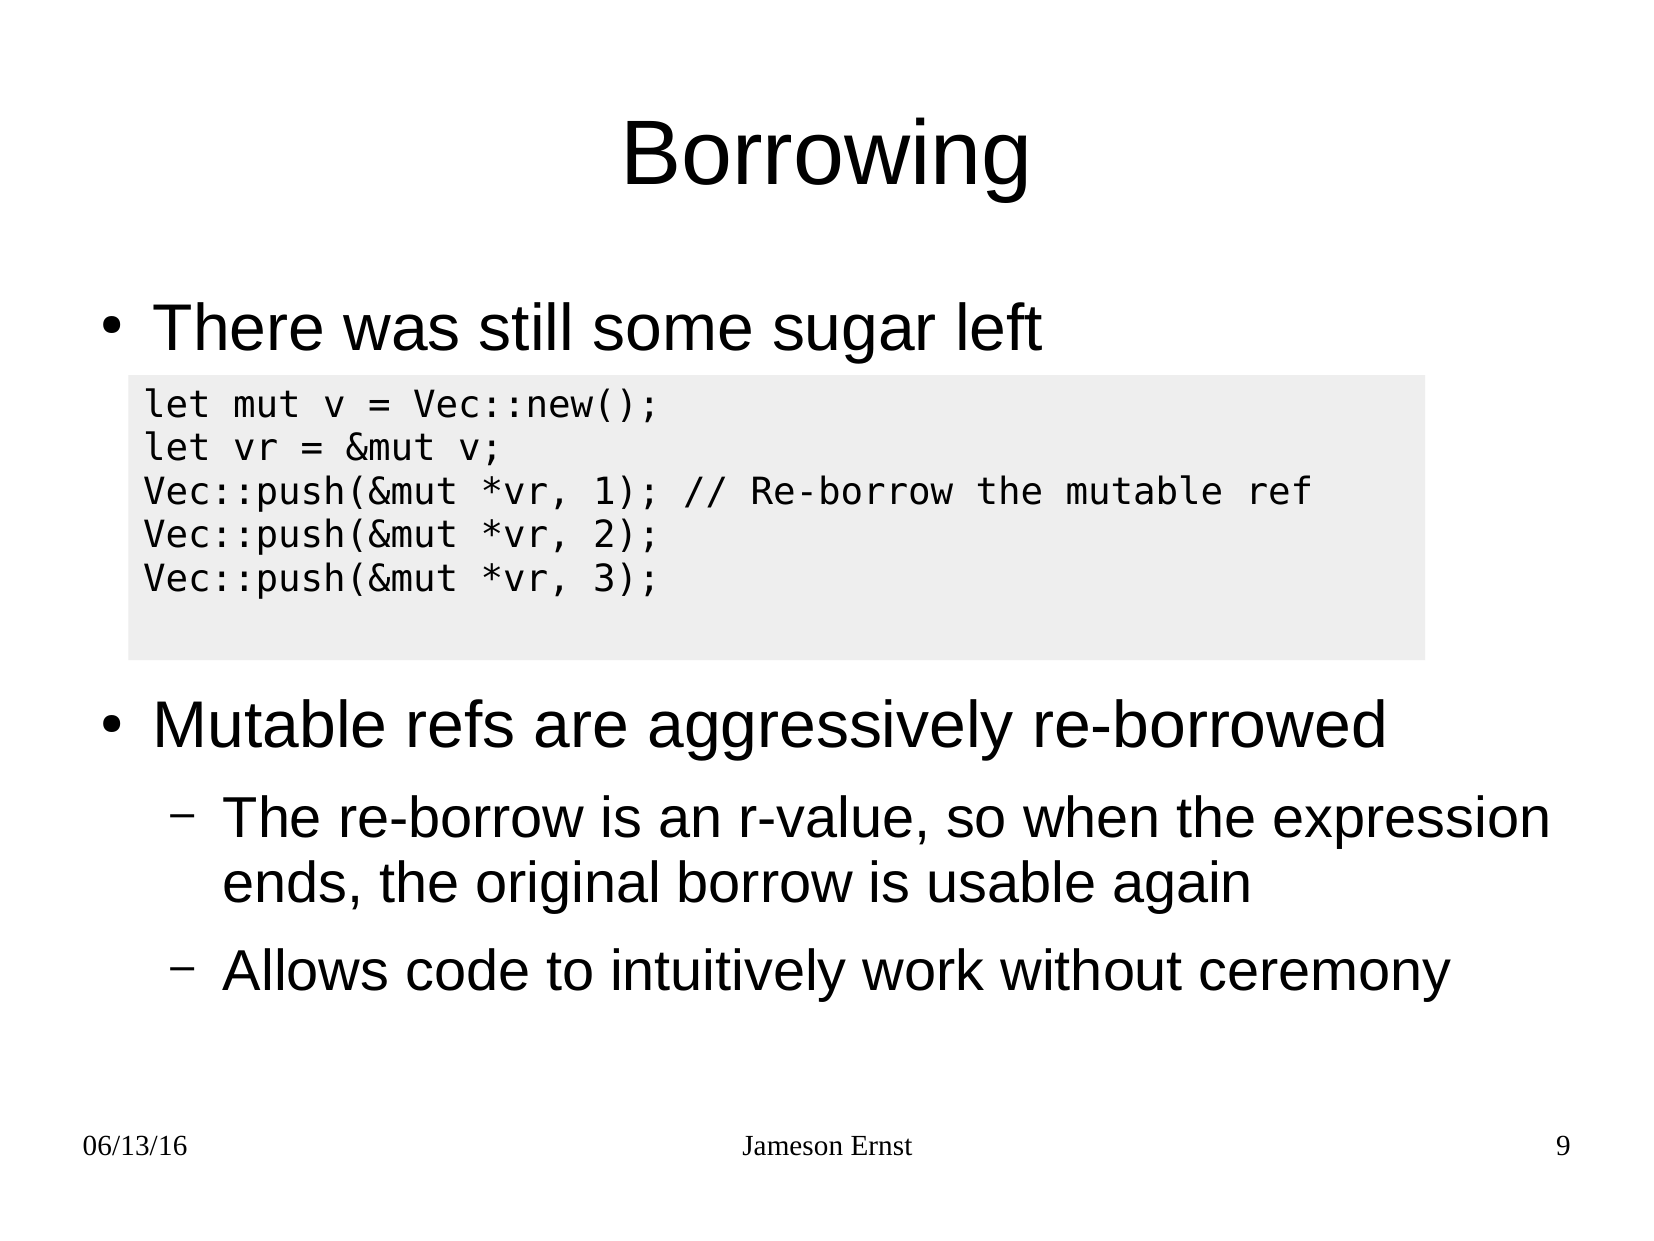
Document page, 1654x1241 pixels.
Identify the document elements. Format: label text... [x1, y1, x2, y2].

list There was still some sugar left Mutable refs are aggressively re-borrowed The re-borrow is an r-value, so when the expression ends, the original borrow is usable again Allows code to intuitively work without ceremony [82, 290, 1571, 1010]
text_box let mut v = Vec::new(); let vr = &mut v; Vec::push(&mut *vr, 1); // Re-borrow the mutable ref Vec::push(&mut *vr, 2); Vec::push(&mut *vr, 3); [128, 375, 1426, 661]
title Borrowing [82, 49, 1571, 257]
